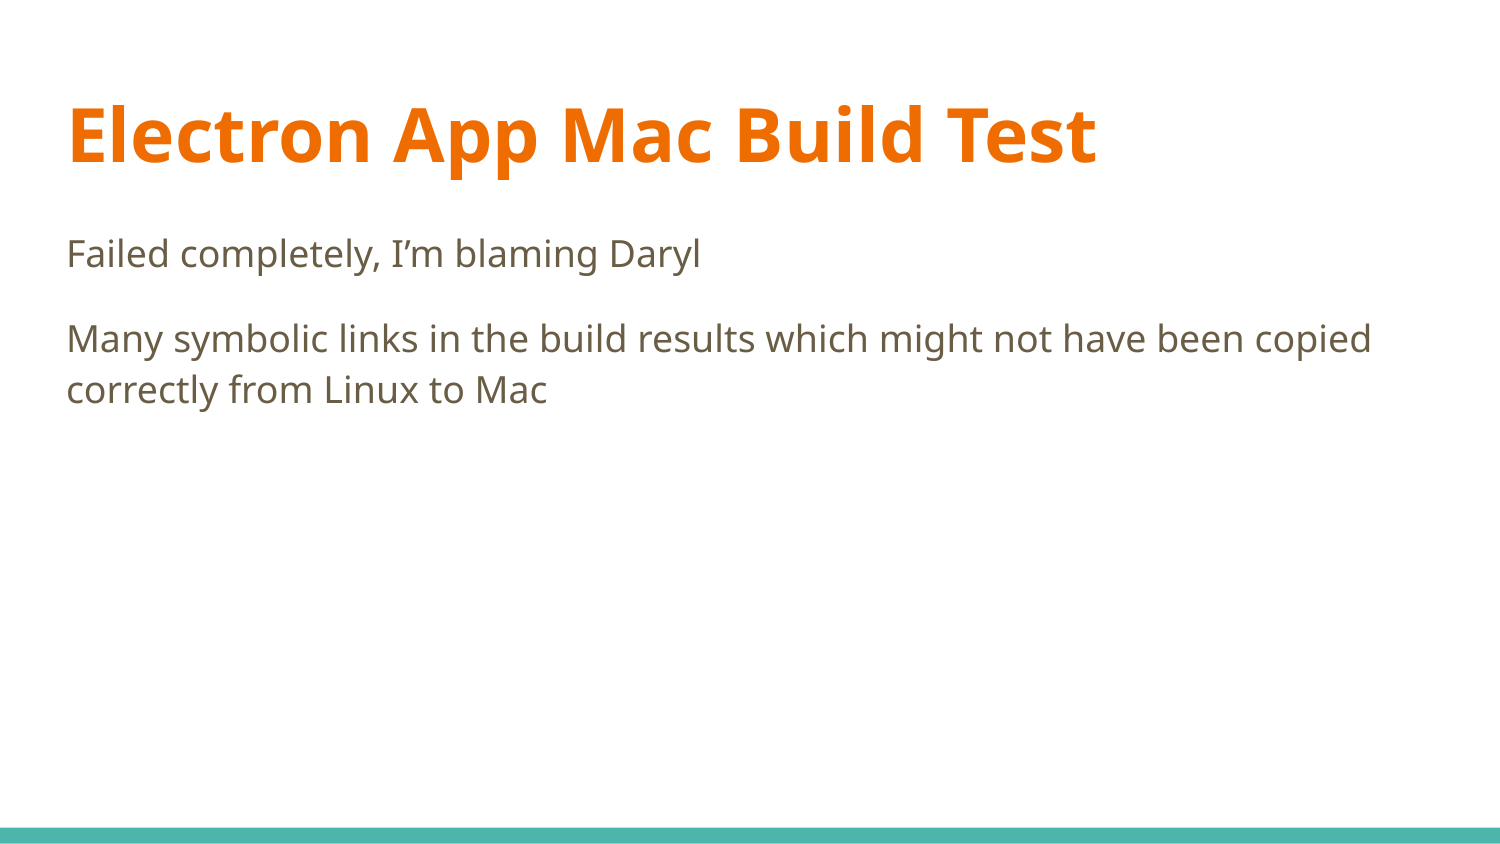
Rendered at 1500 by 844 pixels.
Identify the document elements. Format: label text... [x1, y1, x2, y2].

list Failed completely, I’m blaming Daryl Many symbolic links in the build results which might not have been copied correctly from Linux to Mac [51, 207, 1449, 750]
title Electron App Mac Build Test [51, 72, 1449, 189]
